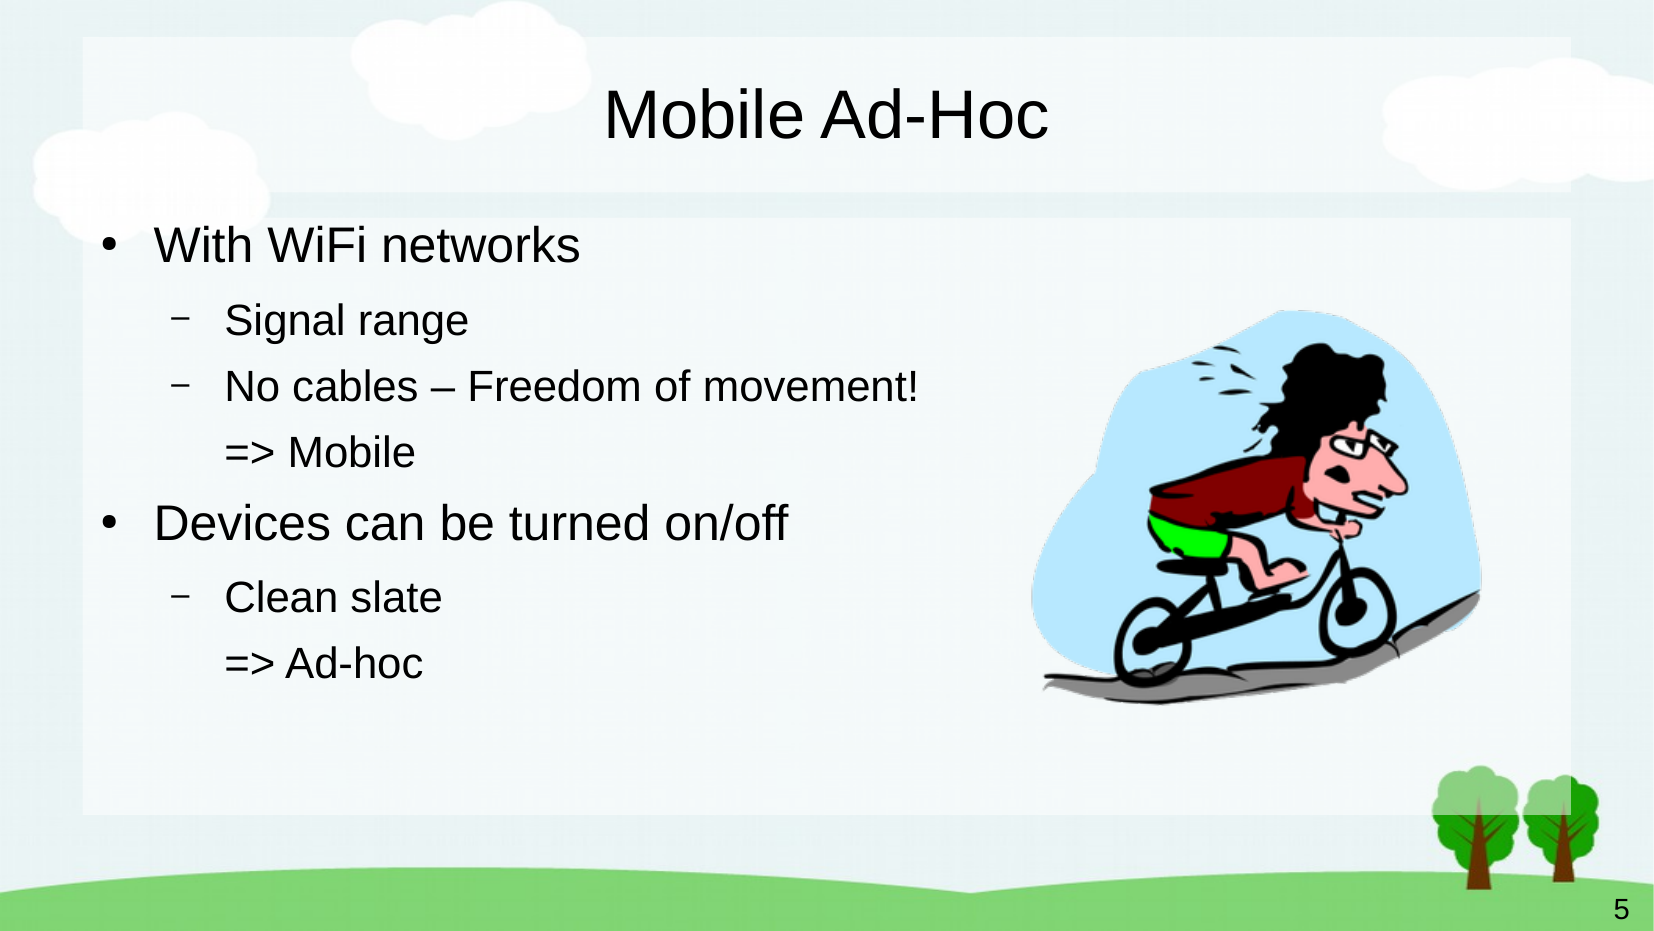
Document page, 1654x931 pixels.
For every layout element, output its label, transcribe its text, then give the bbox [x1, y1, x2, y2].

list With WiFi networks Signal range No cables – Freedom of movement! => Mobile Devices can be turned on/off Clean slate => Ad-hoc [82, 217, 1571, 815]
title Mobile Ad-Hoc [82, 37, 1571, 193]
picture [0, 0, 1654, 931]
